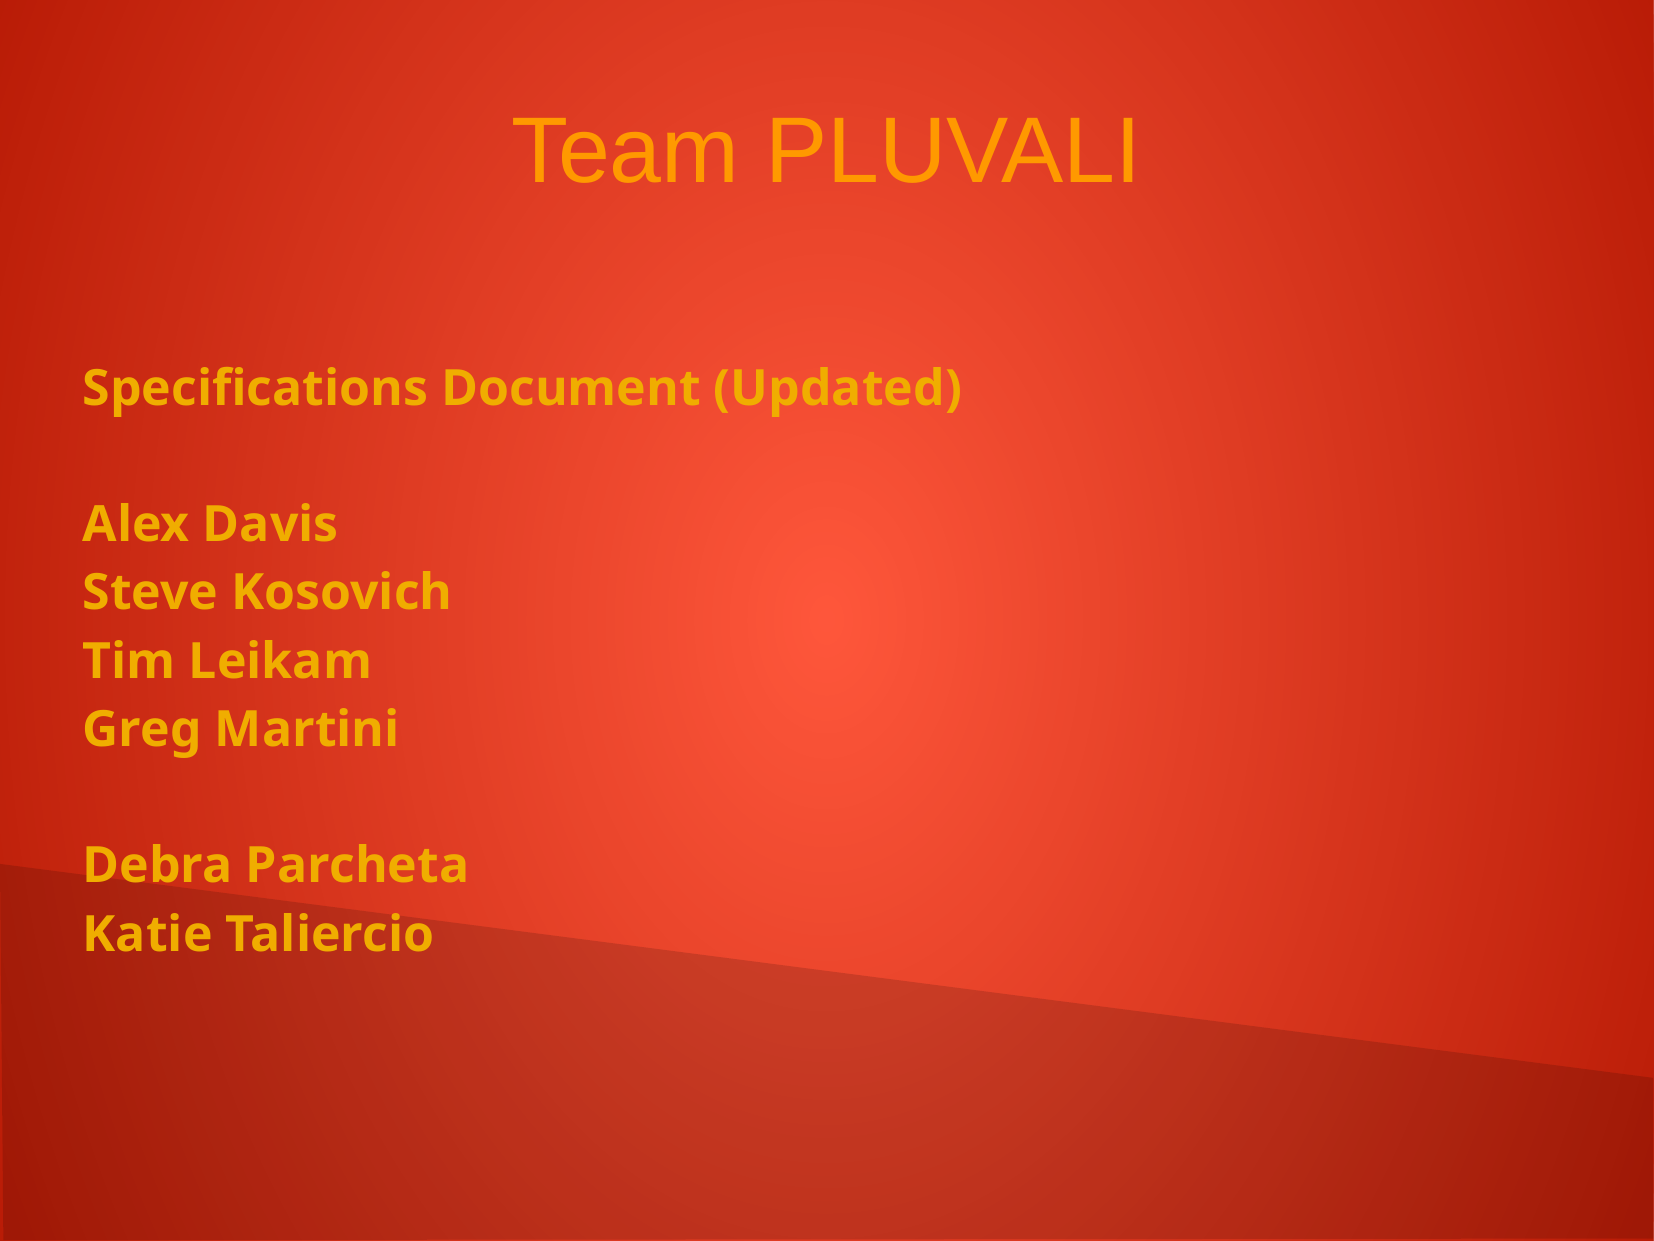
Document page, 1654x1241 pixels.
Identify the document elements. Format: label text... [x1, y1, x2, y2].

subtitle Specifications Document (Updated) Alex Davis Steve Kosovich Tim Leikam Greg Martini Debra Parcheta Katie Taliercio [82, 299, 1571, 1019]
title Team PLUVALI [82, 47, 1571, 252]
